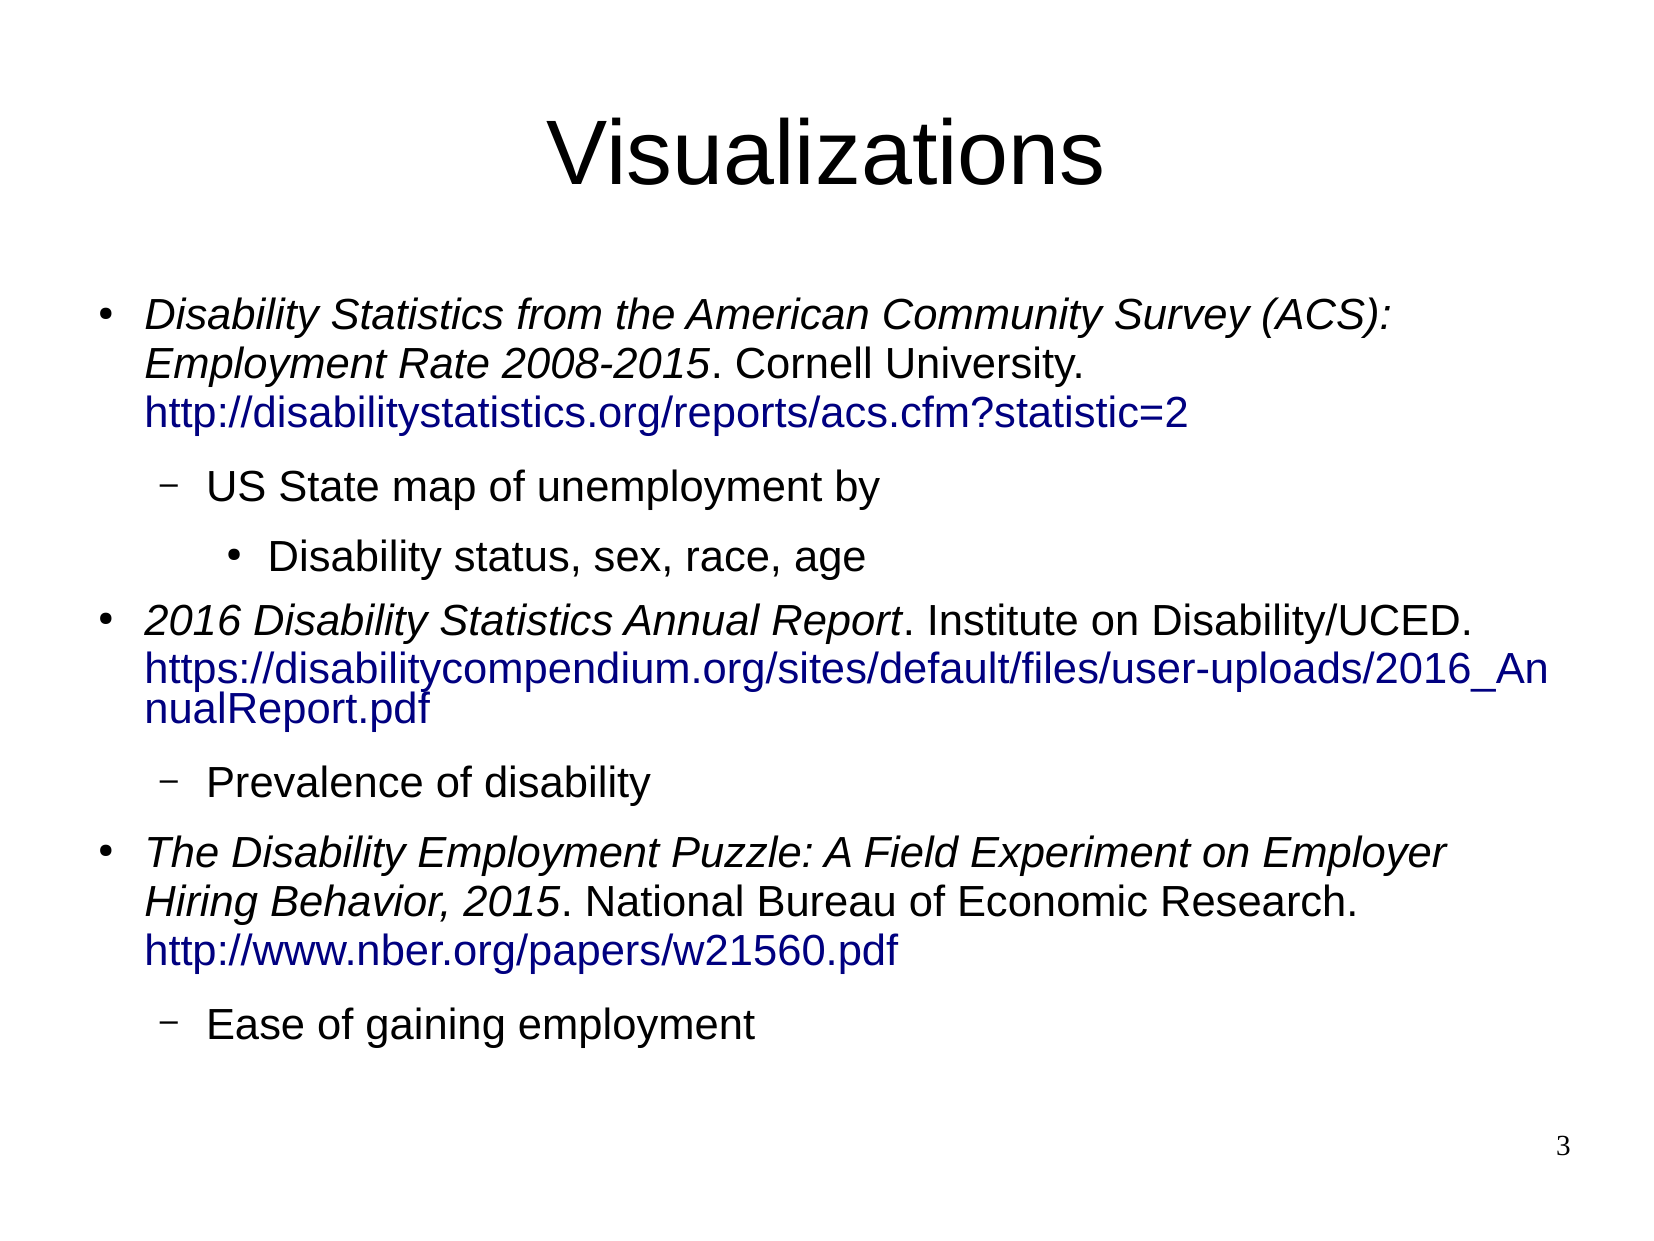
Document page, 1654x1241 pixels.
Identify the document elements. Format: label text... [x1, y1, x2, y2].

list Disability Statistics from the American Community Survey (ACS): Employment Rate 2008-2015. Cornell University. http://disabilitystatistics.org/reports/acs.cfm?statistic=2 US State map of unemployment by Disability status, sex, race, age 2016 Disability Statistics Annual Report. Institute on Disability/UCED. https://disabilitycompendium.org/sites/default/files/user-uploads/2016_AnnualReport.pdf Prevalence of disability The Disability Employment Puzzle: A Field Experiment on Employer Hiring Behavior, 2015. National Bureau of Economic Research. http://www.nber.org/papers/w21560.pdf Ease of gaining employment [82, 290, 1571, 1010]
title Visualizations [82, 49, 1571, 257]
